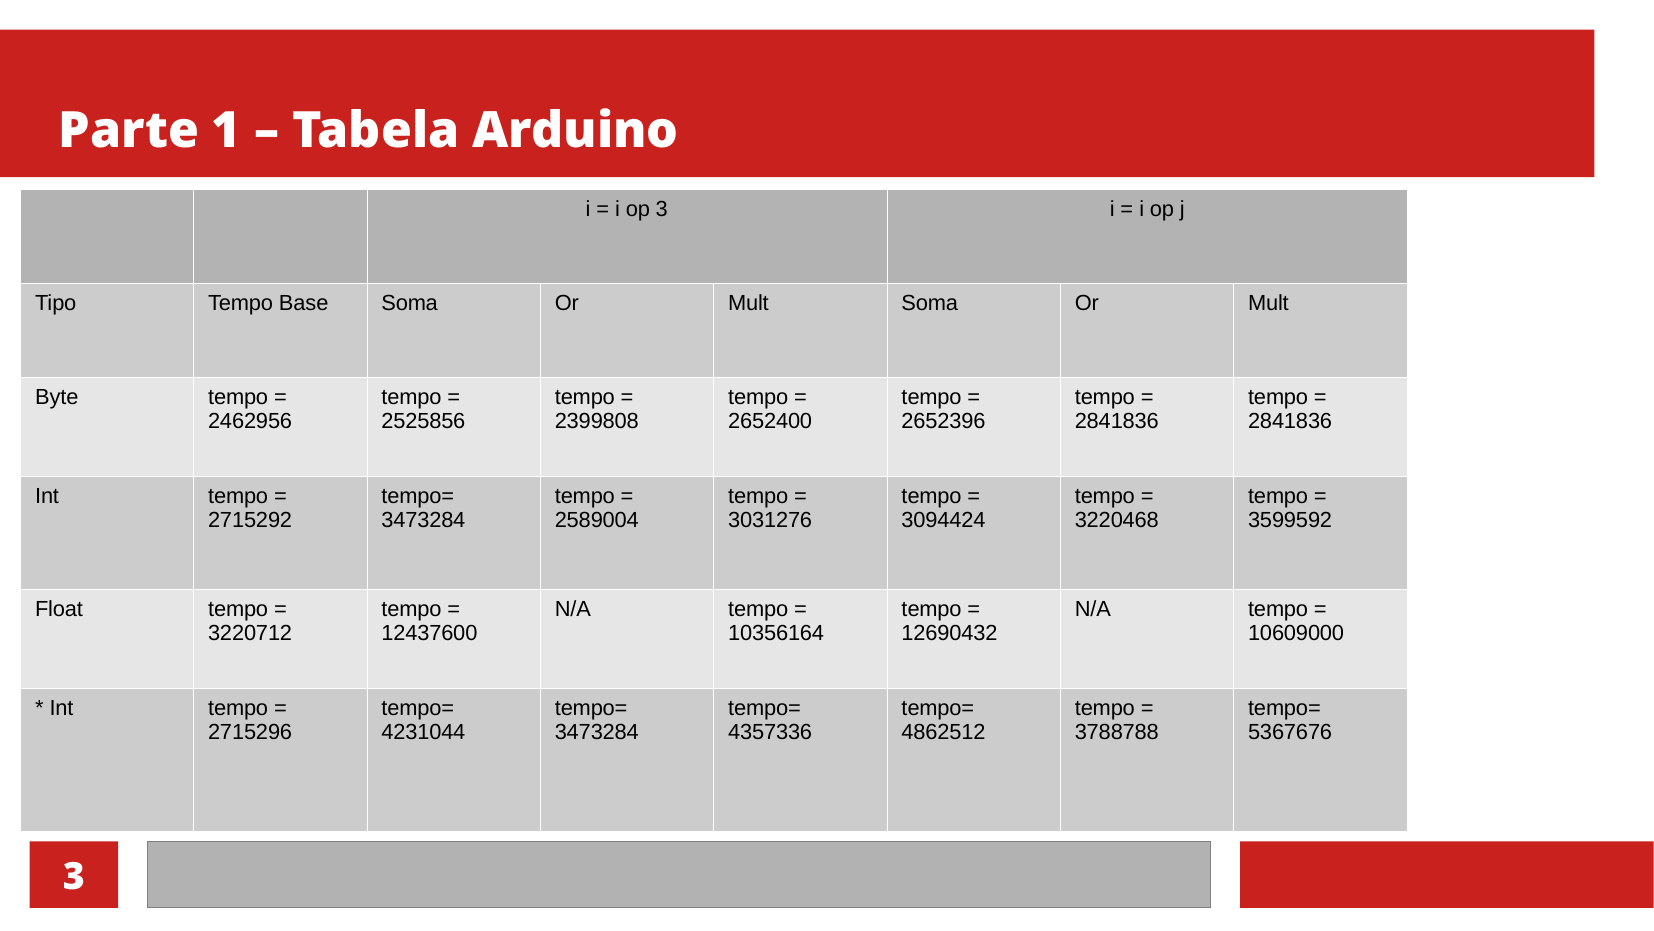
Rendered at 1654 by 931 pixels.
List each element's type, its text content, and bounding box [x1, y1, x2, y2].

table_cell tempo = 2525856 [368, 378, 540, 476]
table_cell tempo = 12690432 [888, 590, 1060, 688]
table_cell Int [21, 477, 193, 589]
table_cell Or [1061, 284, 1233, 377]
table_cell tempo = 2589004 [541, 477, 713, 589]
table_header i = i op j [888, 190, 1407, 283]
table_cell tempo = 2652400 [714, 378, 887, 476]
table_cell tempo = 10356164 [714, 590, 887, 688]
table_cell tempo = 3220712 [194, 590, 367, 688]
table_cell tempo = 10609000 [1234, 590, 1407, 688]
table_cell Tempo Base [194, 284, 367, 377]
table_cell Or [541, 284, 713, 377]
table_cell tempo = 3094424 [888, 477, 1060, 589]
table_cell tempo = 2652396 [888, 378, 1060, 476]
table_cell tempo= 4862512 [888, 689, 1060, 831]
table_cell N/A [1061, 590, 1233, 688]
table_cell tempo = 2715296 [194, 689, 367, 831]
table_cell Float [21, 590, 193, 688]
table_cell tempo= 4357336 [714, 689, 887, 831]
table_header i = i op 3 [368, 190, 887, 283]
table_cell Byte [21, 378, 193, 476]
table_cell tempo = 2841836 [1234, 378, 1407, 476]
table_cell N/A [541, 590, 713, 688]
table_cell tempo = 3599592 [1234, 477, 1407, 589]
table_cell tempo = 2462956 [194, 378, 367, 476]
table_cell tempo= 3473284 [368, 477, 540, 589]
title Parte 1 – Tabela Arduino [59, 44, 1595, 163]
table_cell Tipo [21, 284, 193, 377]
table_cell Soma [888, 284, 1060, 377]
table_cell tempo = 2841836 [1061, 378, 1233, 476]
table_header [21, 190, 193, 283]
table_cell * Int [21, 689, 193, 831]
table_cell Mult [714, 284, 887, 377]
table_cell tempo = 2399808 [541, 378, 713, 476]
table_cell Mult [1234, 284, 1407, 377]
table_cell tempo= 3473284 [541, 689, 713, 831]
table_cell tempo = 3220468 [1061, 477, 1233, 589]
table_cell tempo = 3788788 [1061, 689, 1233, 831]
table_cell tempo = 2715292 [194, 477, 367, 589]
table_cell tempo = 12437600 [368, 590, 540, 688]
table_cell Soma [368, 284, 540, 377]
table_cell tempo= 5367676 [1234, 689, 1407, 831]
table_header [194, 190, 367, 283]
table_cell tempo= 4231044 [368, 689, 540, 831]
table_cell tempo = 3031276 [714, 477, 887, 589]
